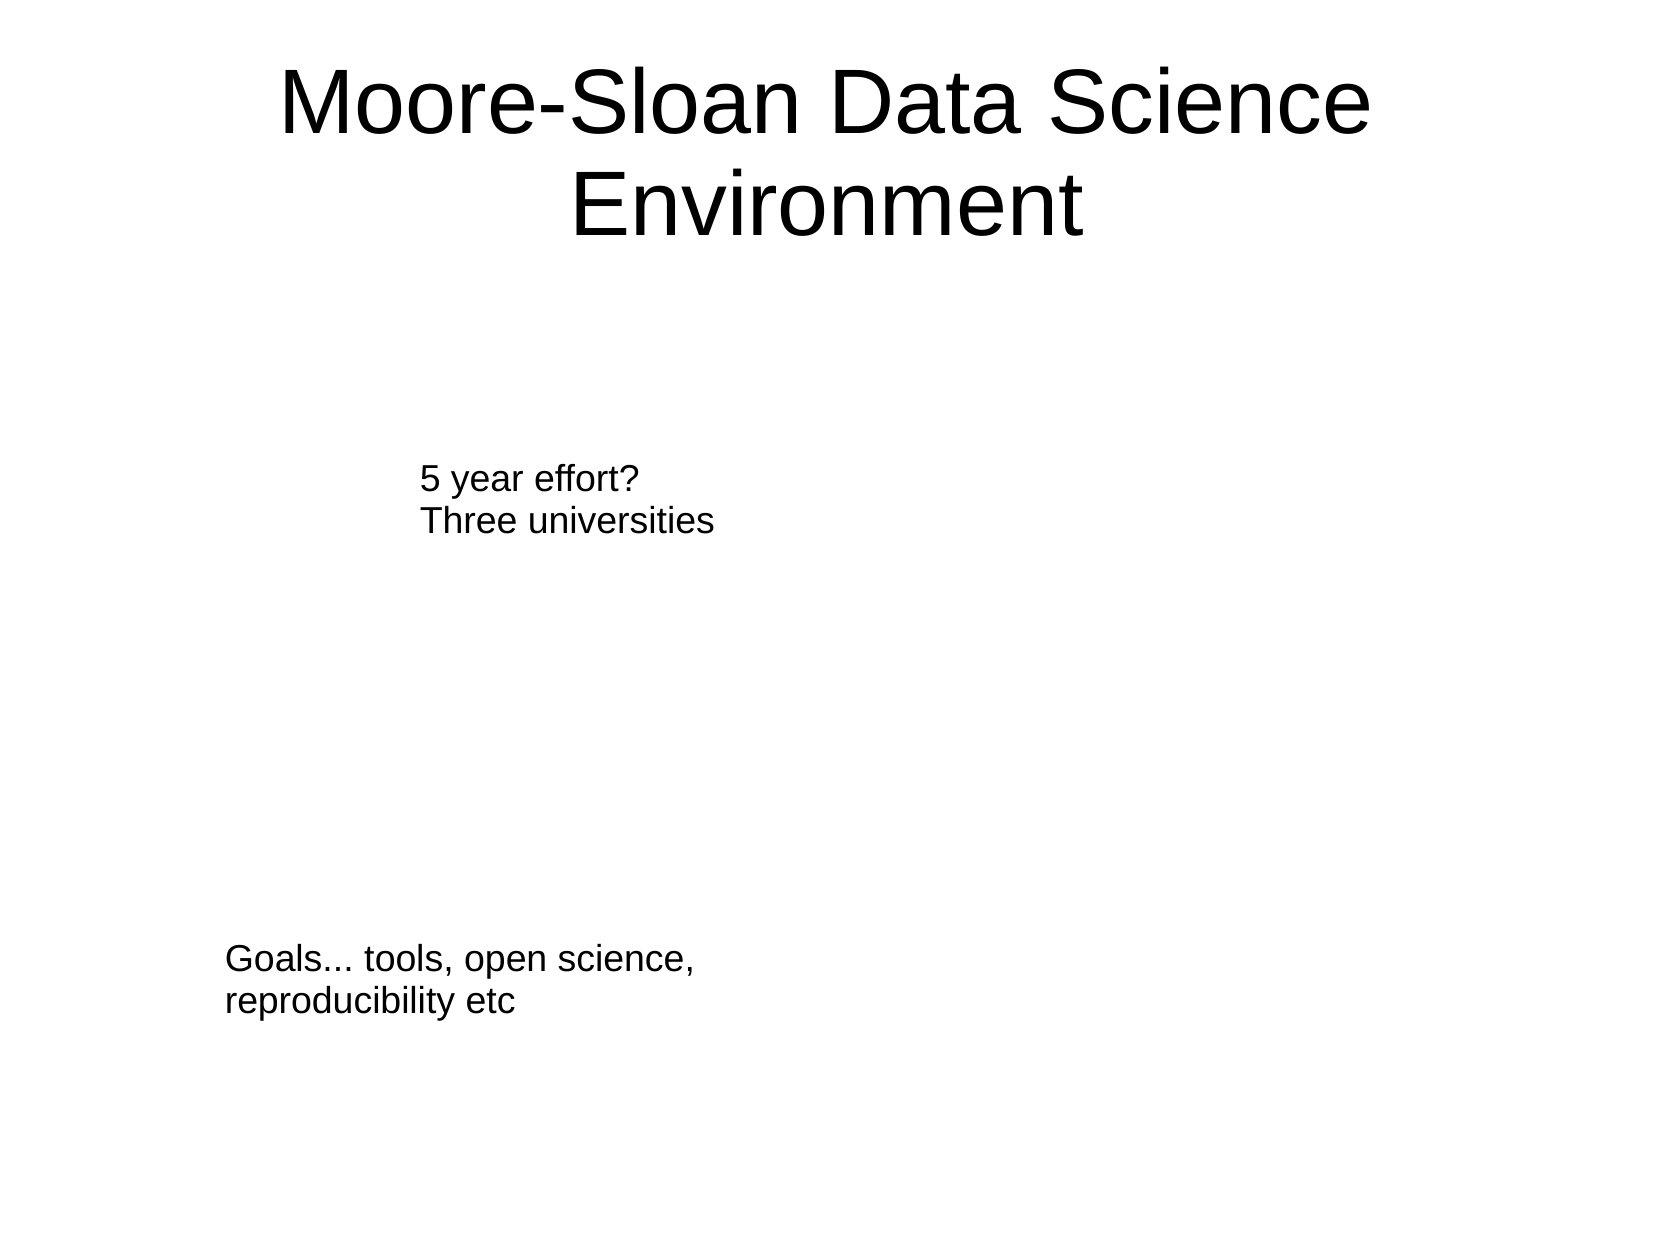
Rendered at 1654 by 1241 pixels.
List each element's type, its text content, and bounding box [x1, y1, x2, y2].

text_box 5 year effort? Three universities [405, 450, 730, 549]
text_box Goals... tools, open science, reproducibility etc [210, 930, 766, 1029]
title Moore-Sloan Data Science Environment [82, 49, 1571, 257]
